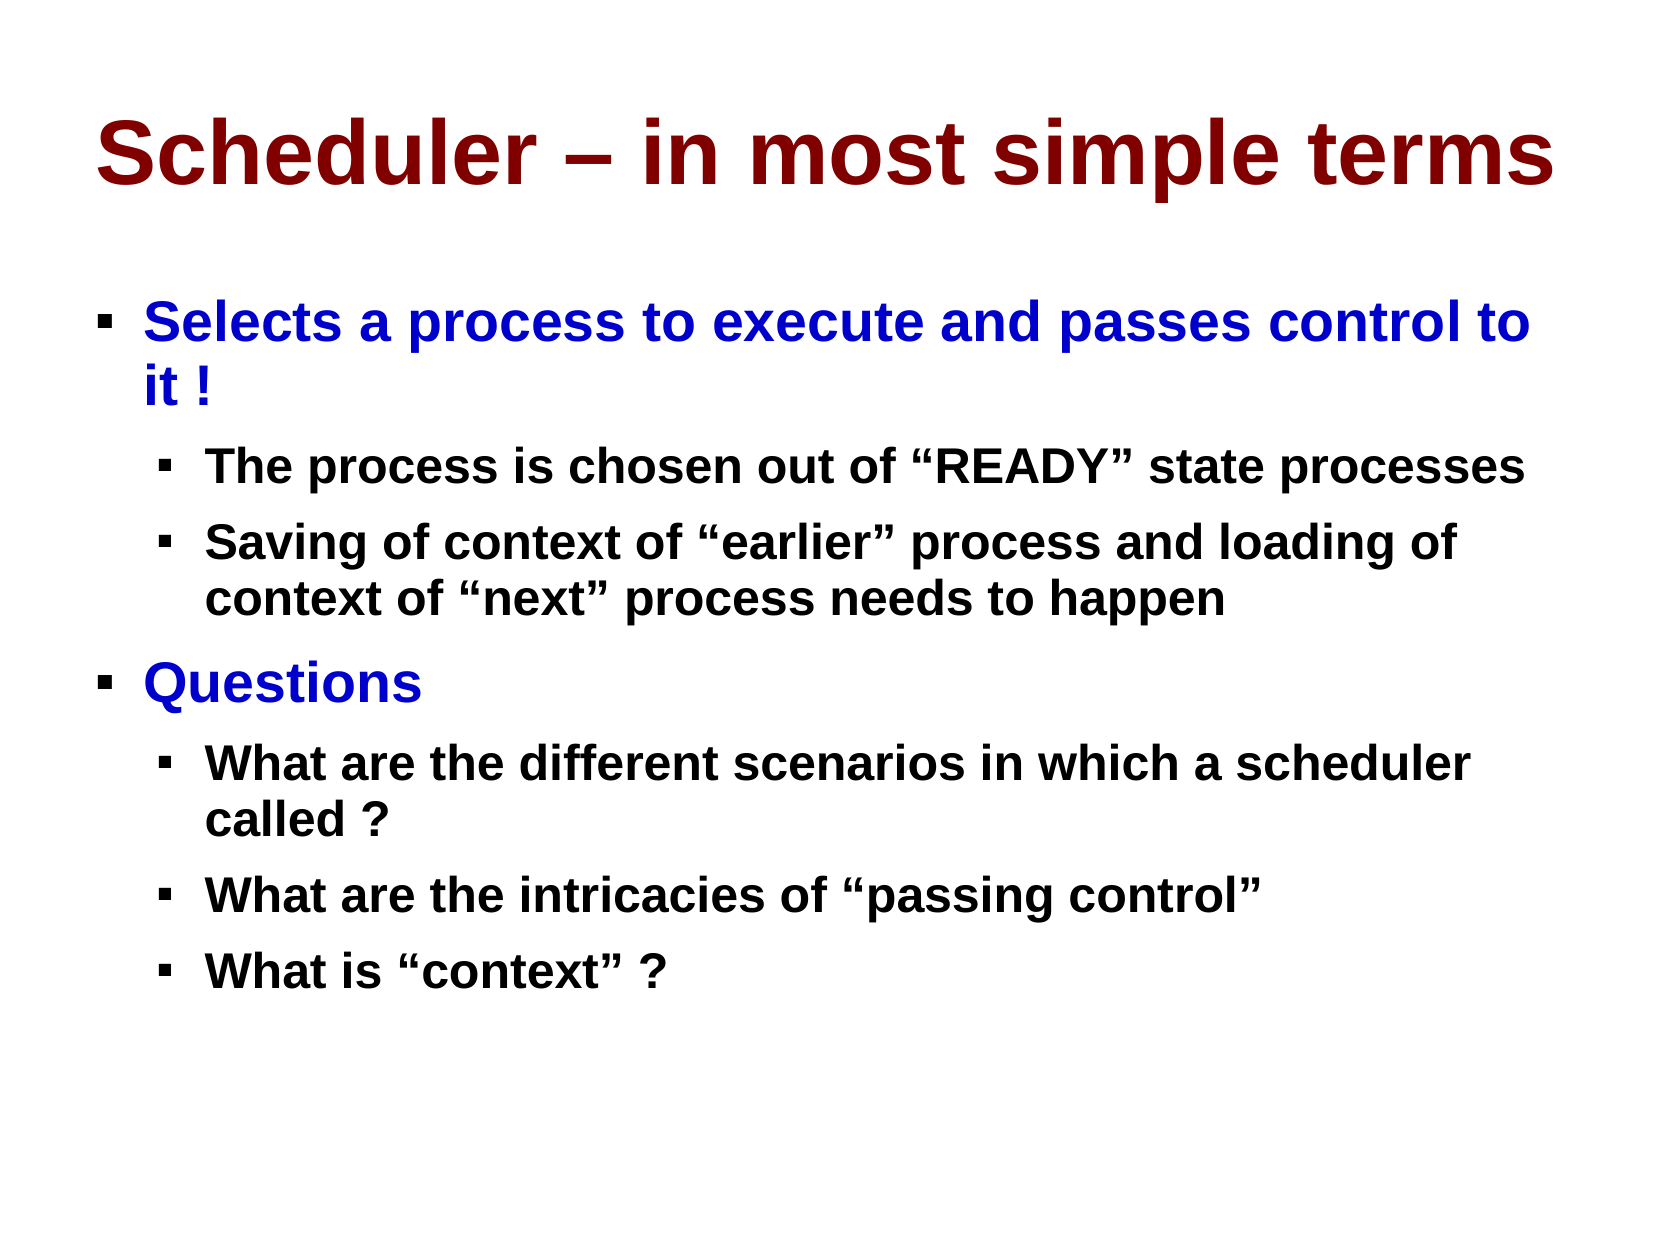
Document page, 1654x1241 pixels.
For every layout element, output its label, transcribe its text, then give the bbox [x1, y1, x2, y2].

title Scheduler – in most simple terms [82, 49, 1571, 257]
list Selects a process to execute and passes control to it ! The process is chosen out of “READY” state processes Saving of context of “earlier” process and loading of context of “next” process needs to happen Questions What are the different scenarios in which a scheduler called ? What are the intricacies of “passing control” What is “context” ? [82, 290, 1571, 1010]
